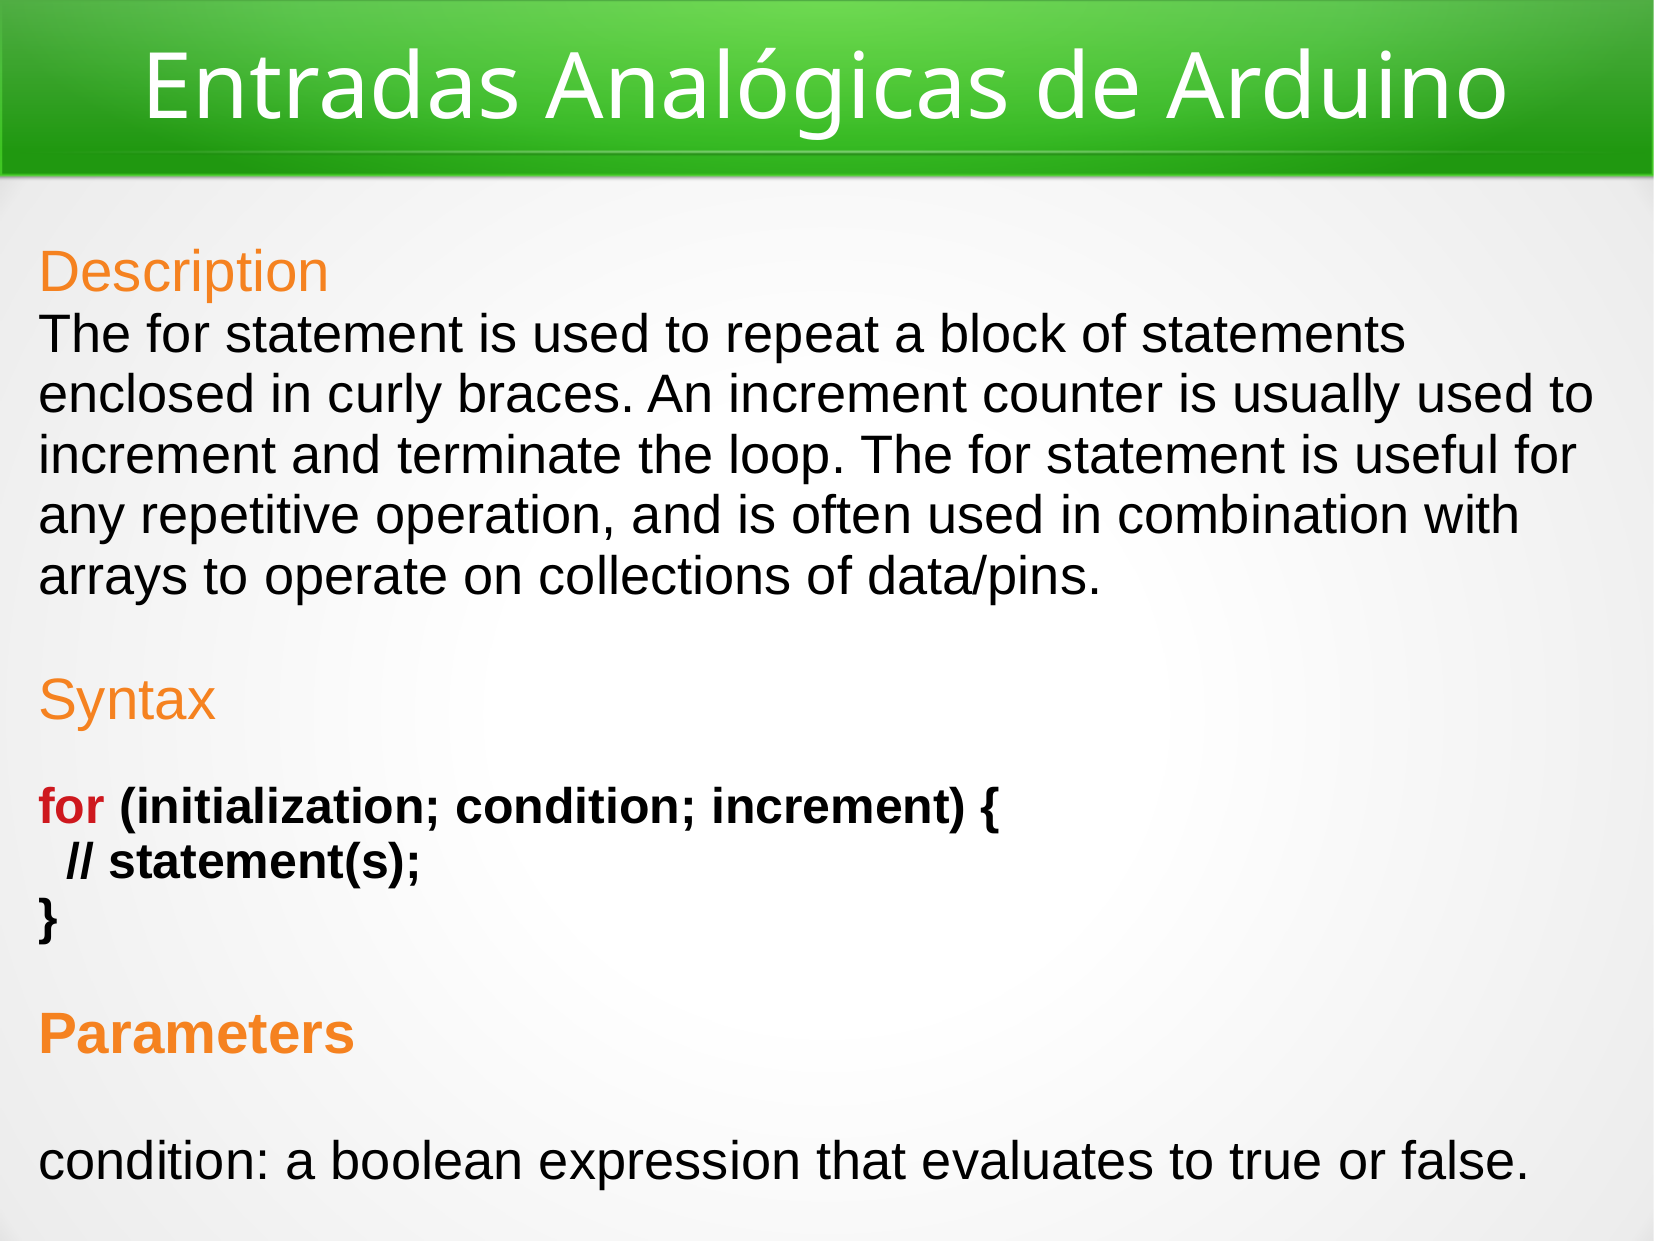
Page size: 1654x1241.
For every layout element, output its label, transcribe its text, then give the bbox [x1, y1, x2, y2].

picture [0, 0, 1654, 1241]
text_box Description The for statement is used to repeat a block of statements enclosed in curly braces. An increment counter is usually used to increment and terminate the loop. The for statement is useful for any repetitive operation, and is often used in combination with arrays to operate on collections of data/pins. Syntax for (initialization; condition; increment) { // statement(s); } Parameters condition: a boolean expression that evaluates to true or false. [23, 188, 1654, 1200]
title Entradas Analógicas de Arduino [82, 11, 1571, 154]
